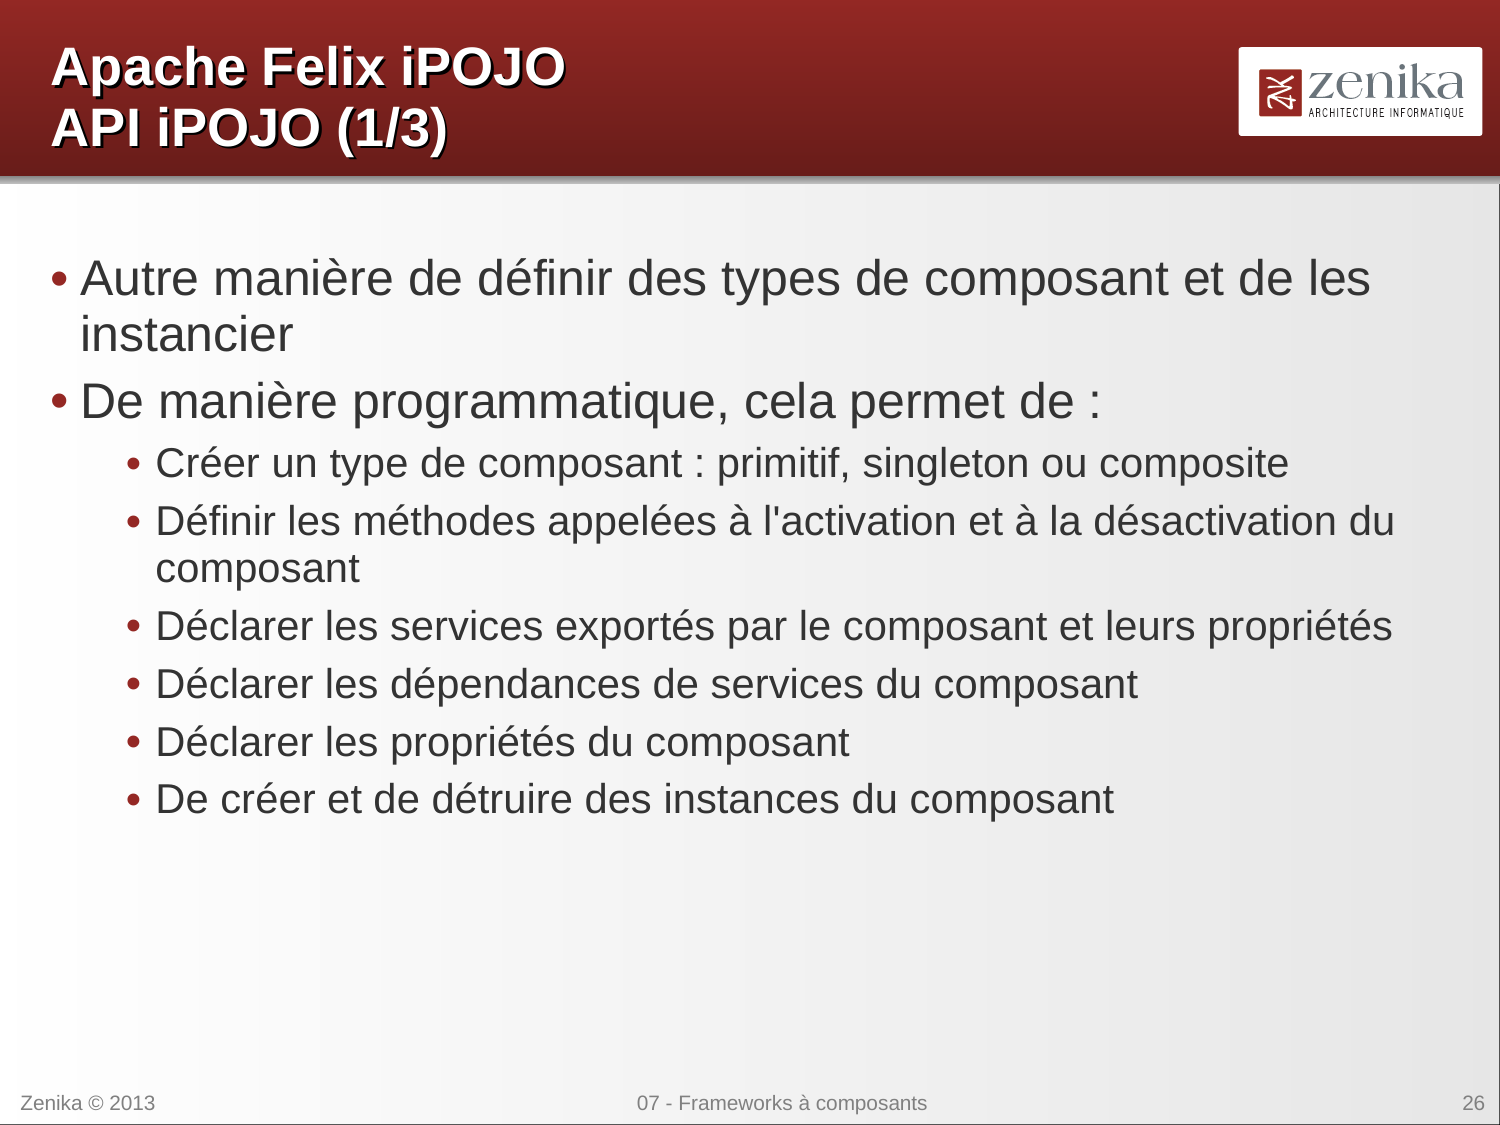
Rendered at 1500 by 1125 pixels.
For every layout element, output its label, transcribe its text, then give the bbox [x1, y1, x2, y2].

picture [1257, 58, 1464, 125]
list Autre manière de définir des types de composant et de les instancier De manière programmatique, cela permet de : Créer un type de composant : primitif, singleton ou composite Définir les méthodes appelées à l'activation et à la désactivation du composant Déclarer les services exportés par le composant et leurs propriétés Déclarer les dépendances de services du composant Déclarer les propriétés du composant De créer et de détruire des instances du composant [50, 249, 1435, 1079]
title Apache Felix iPOJO API iPOJO (1/3) [50, 15, 1206, 180]
